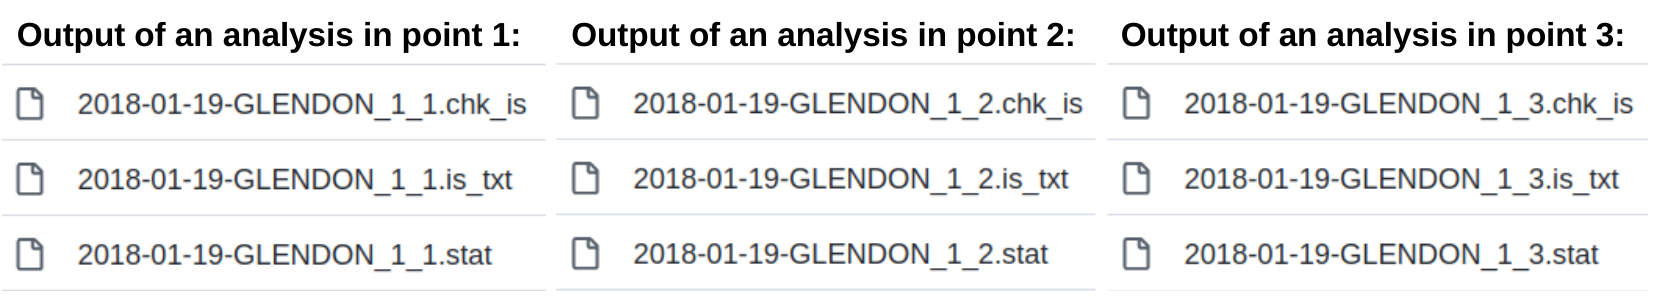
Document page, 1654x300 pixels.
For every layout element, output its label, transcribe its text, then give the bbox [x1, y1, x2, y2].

text_box Output of an analysis in point 2: [556, 8, 1097, 61]
picture [556, 61, 1096, 291]
text_box Output of an analysis in point 1: [2, 8, 543, 61]
picture [1107, 54, 1648, 291]
text_box Output of an analysis in point 3: [1105, 8, 1646, 61]
picture [2, 53, 546, 291]
